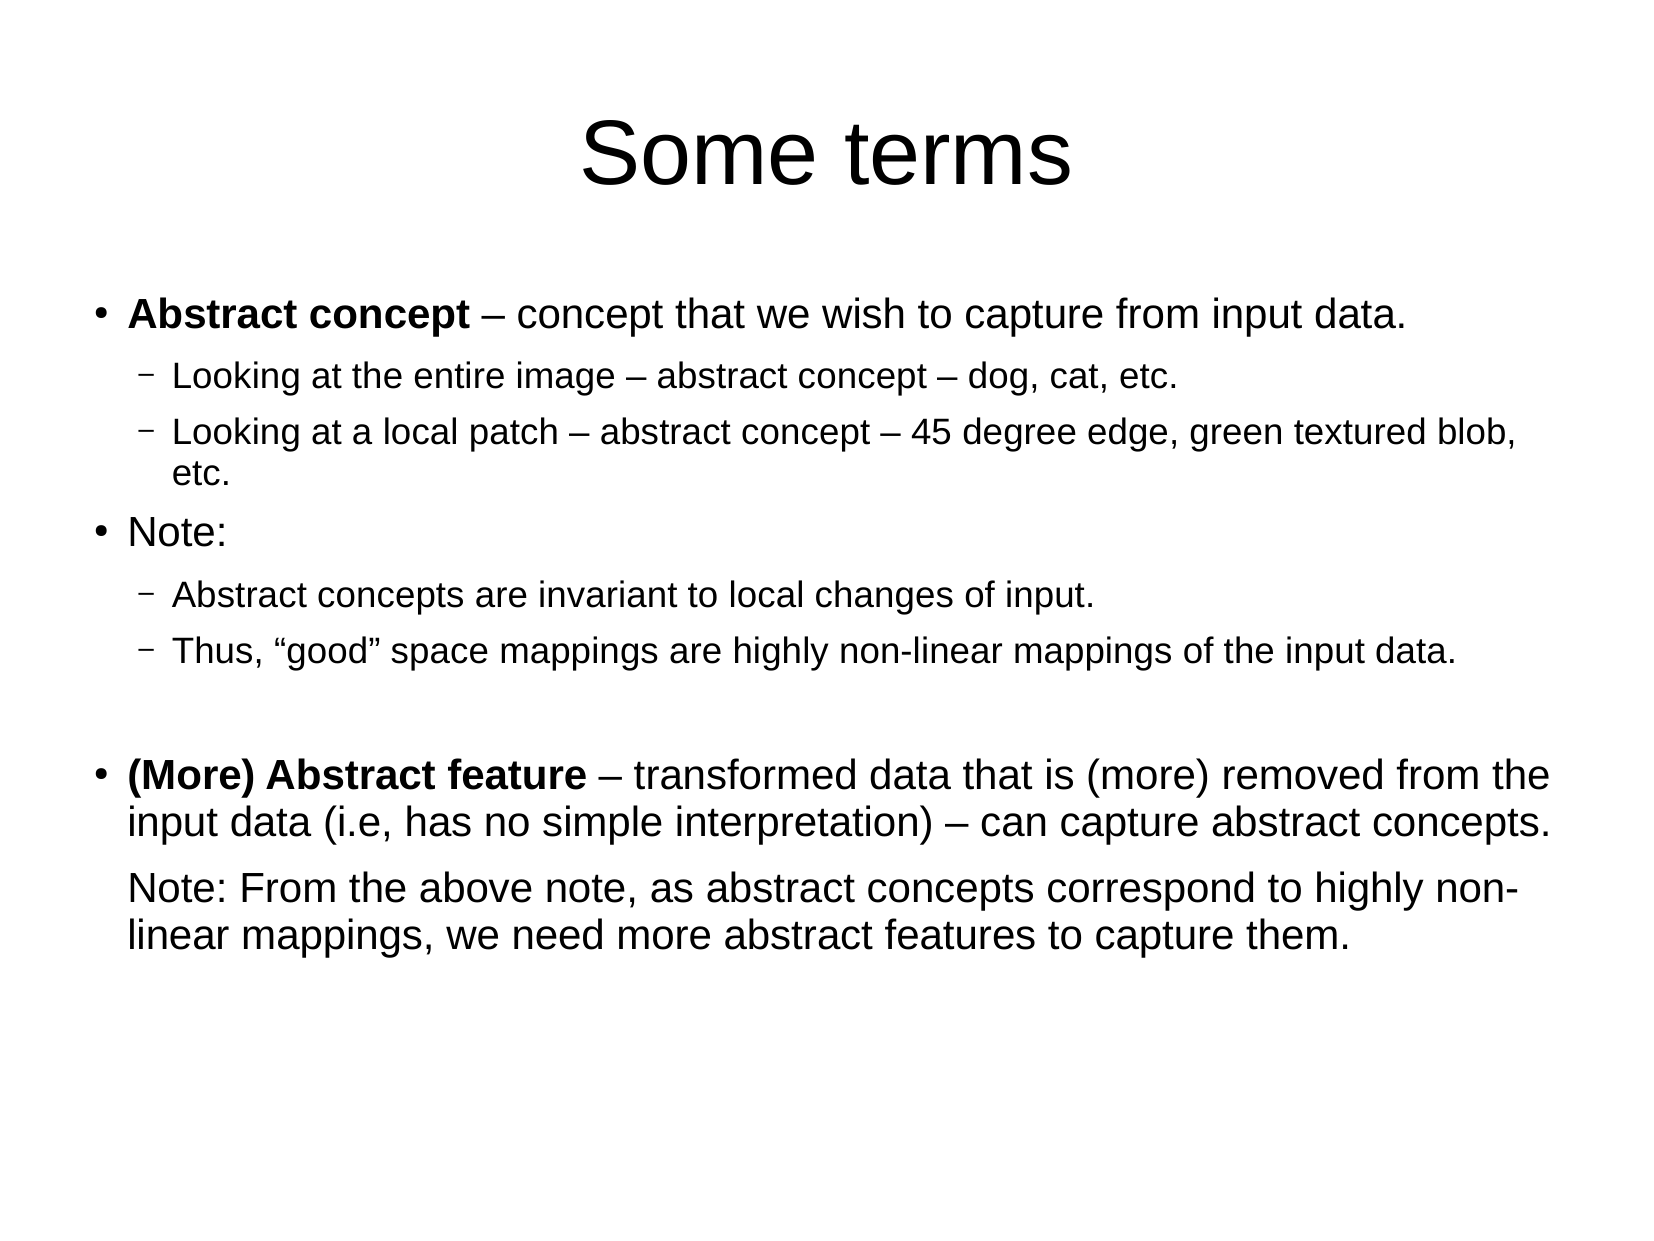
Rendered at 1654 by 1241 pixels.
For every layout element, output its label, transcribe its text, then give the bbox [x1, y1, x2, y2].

list Abstract concept – concept that we wish to capture from input data. Looking at the entire image – abstract concept – dog, cat, etc. Looking at a local patch – abstract concept – 45 degree edge, green textured blob, etc. Note: Abstract concepts are invariant to local changes of input. Thus, “good” space mappings are highly non-linear mappings of the input data. (More) Abstract feature – transformed data that is (more) removed from the input data (i.e, has no simple interpretation) – can capture abstract concepts. Note: From the above note, as abstract concepts correspond to highly non-linear mappings, we need more abstract features to capture them. [82, 290, 1571, 1010]
title Some terms [82, 49, 1571, 257]
